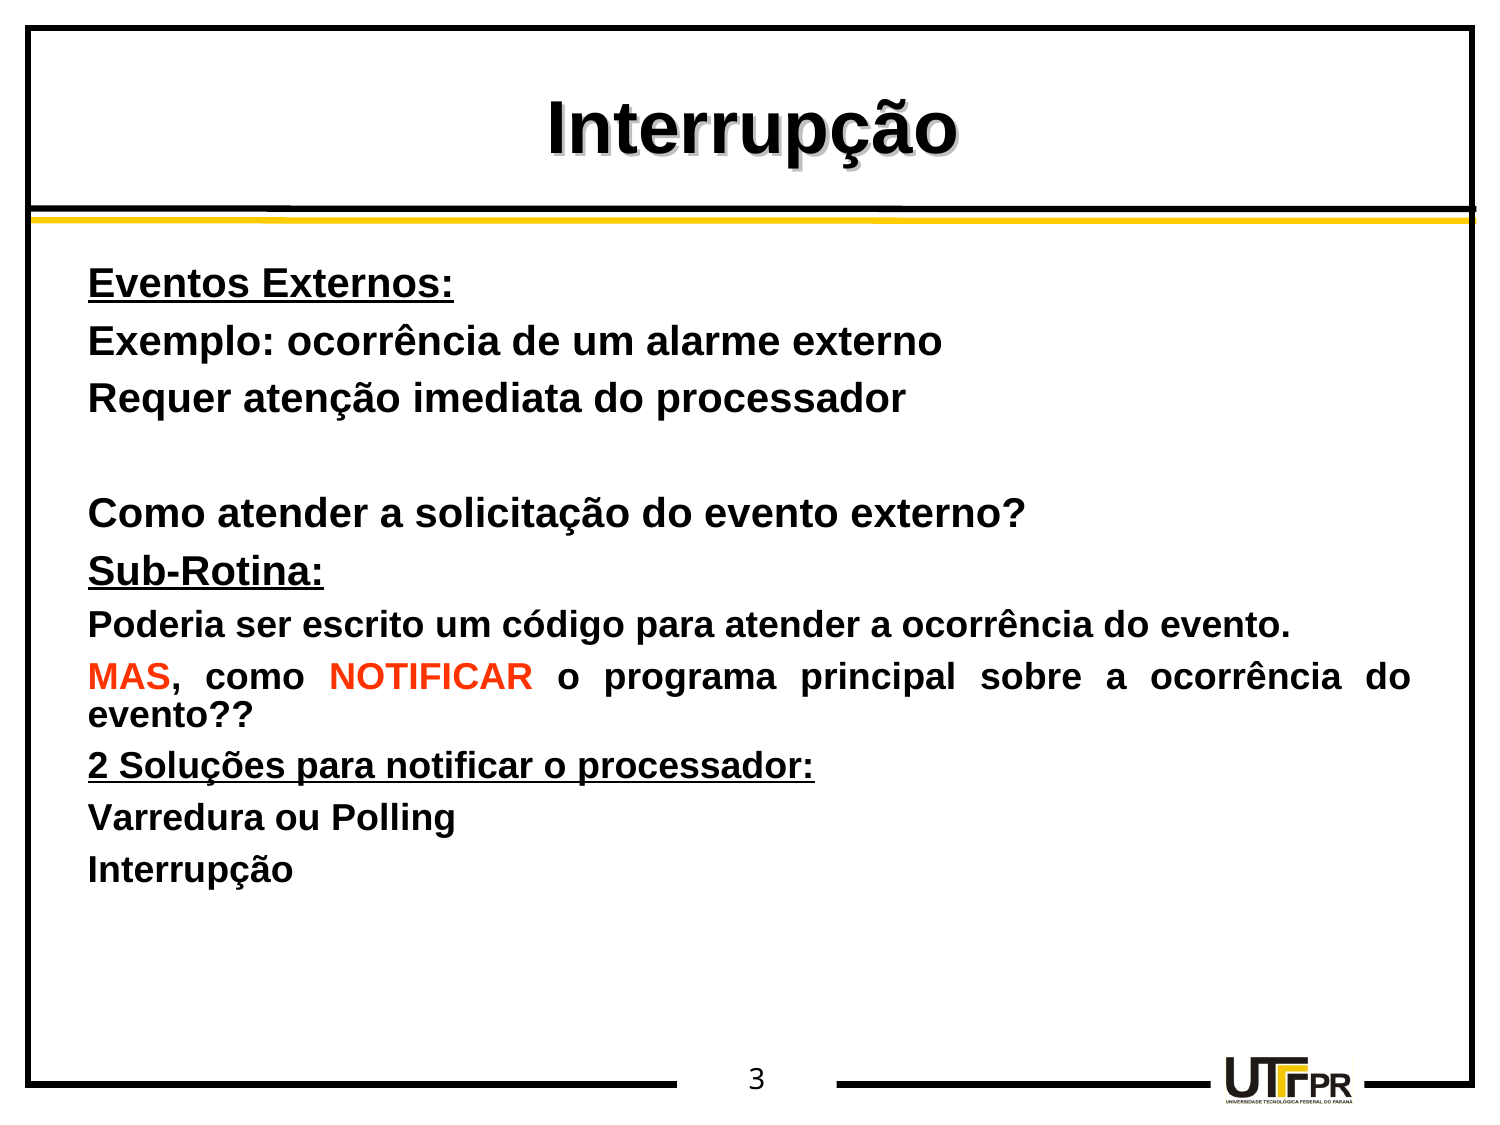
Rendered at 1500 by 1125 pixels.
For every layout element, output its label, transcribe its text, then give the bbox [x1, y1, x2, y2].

title Interrupção [29, 85, 1477, 180]
list Eventos Externos: Exemplo: ocorrência de um alarme externo Requer atenção imediata do processador Como atender a solicitação do evento externo? Sub-Rotina: Poderia ser escrito um código para atender a ocorrência do evento. MAS, como NOTIFICAR o programa principal sobre a ocorrência do evento?? 2 Soluções para notificar o processador: Varredura ou Polling Interrupção [72, 257, 1428, 1027]
picture [1225, 1057, 1353, 1104]
